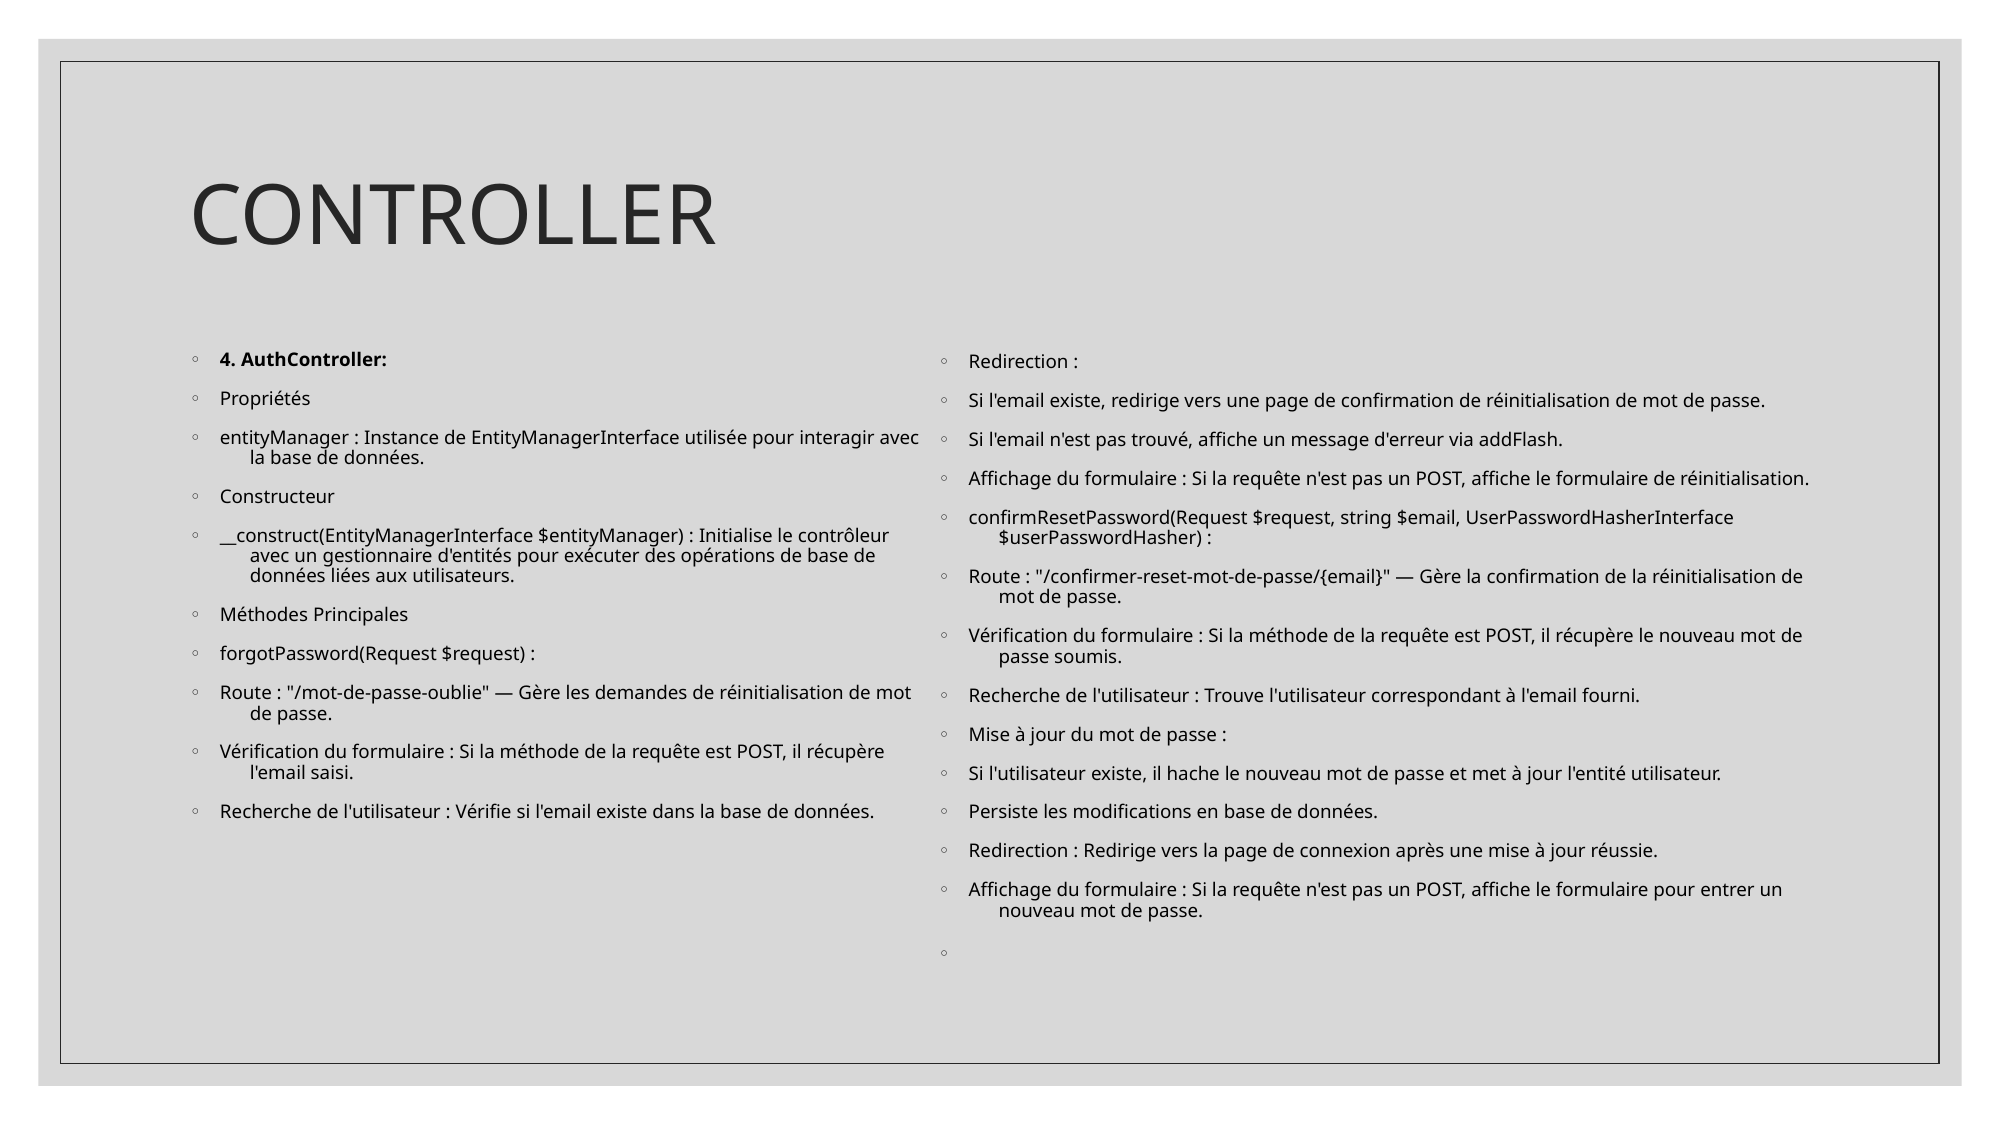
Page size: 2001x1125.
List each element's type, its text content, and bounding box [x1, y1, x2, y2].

title CONTROLLER [174, 105, 1825, 331]
list Redirection : Si l'email existe, redirige vers une page de confirmation de réinitialisation de mot de passe. Si l'email n'est pas trouvé, affiche un message d'erreur via addFlash. Affichage du formulaire : Si la requête n'est pas un POST, affiche le formulaire de réinitialisation. confirmResetPassword(Request $request, string $email, UserPasswordHasherInterface $userPasswordHasher) : Route : "/confirmer-reset-mot-de-passe/{email}" — Gère la confirmation de la réinitialisation de mot de passe. Vérification du formulaire : Si la méthode de la requête est POST, il récupère le nouveau mot de passe soumis. Recherche de l'utilisateur : Trouve l'utilisateur correspondant à l'email fourni. Mise à jour du mot de passe : Si l'utilisateur existe, il hache le nouveau mot de passe et met à jour l'entité utilisateur. Persiste les modifications en base de données. Redirection : Redirige vers la page de connexion après une mise à jour réussie. Affichage du formulaire : Si la requête n'est pas un POST, affiche le formulaire pour entrer un nouveau mot de passe. [923, 345, 1825, 961]
list 4. AuthController: Propriétés entityManager : Instance de EntityManagerInterface utilisée pour interagir avec la base de données. Constructeur __construct(EntityManagerInterface $entityManager) : Initialise le contrôleur avec un gestionnaire d'entités pour exécuter des opérations de base de données liées aux utilisateurs. Méthodes Principales forgotPassword(Request $request) : Route : "/mot-de-passe-oublie" — Gère les demandes de réinitialisation de mot de passe. Vérification du formulaire : Si la méthode de la requête est POST, il récupère l'email saisi. Recherche de l'utilisateur : Vérifie si l'email existe dans la base de données. [174, 345, 923, 961]
